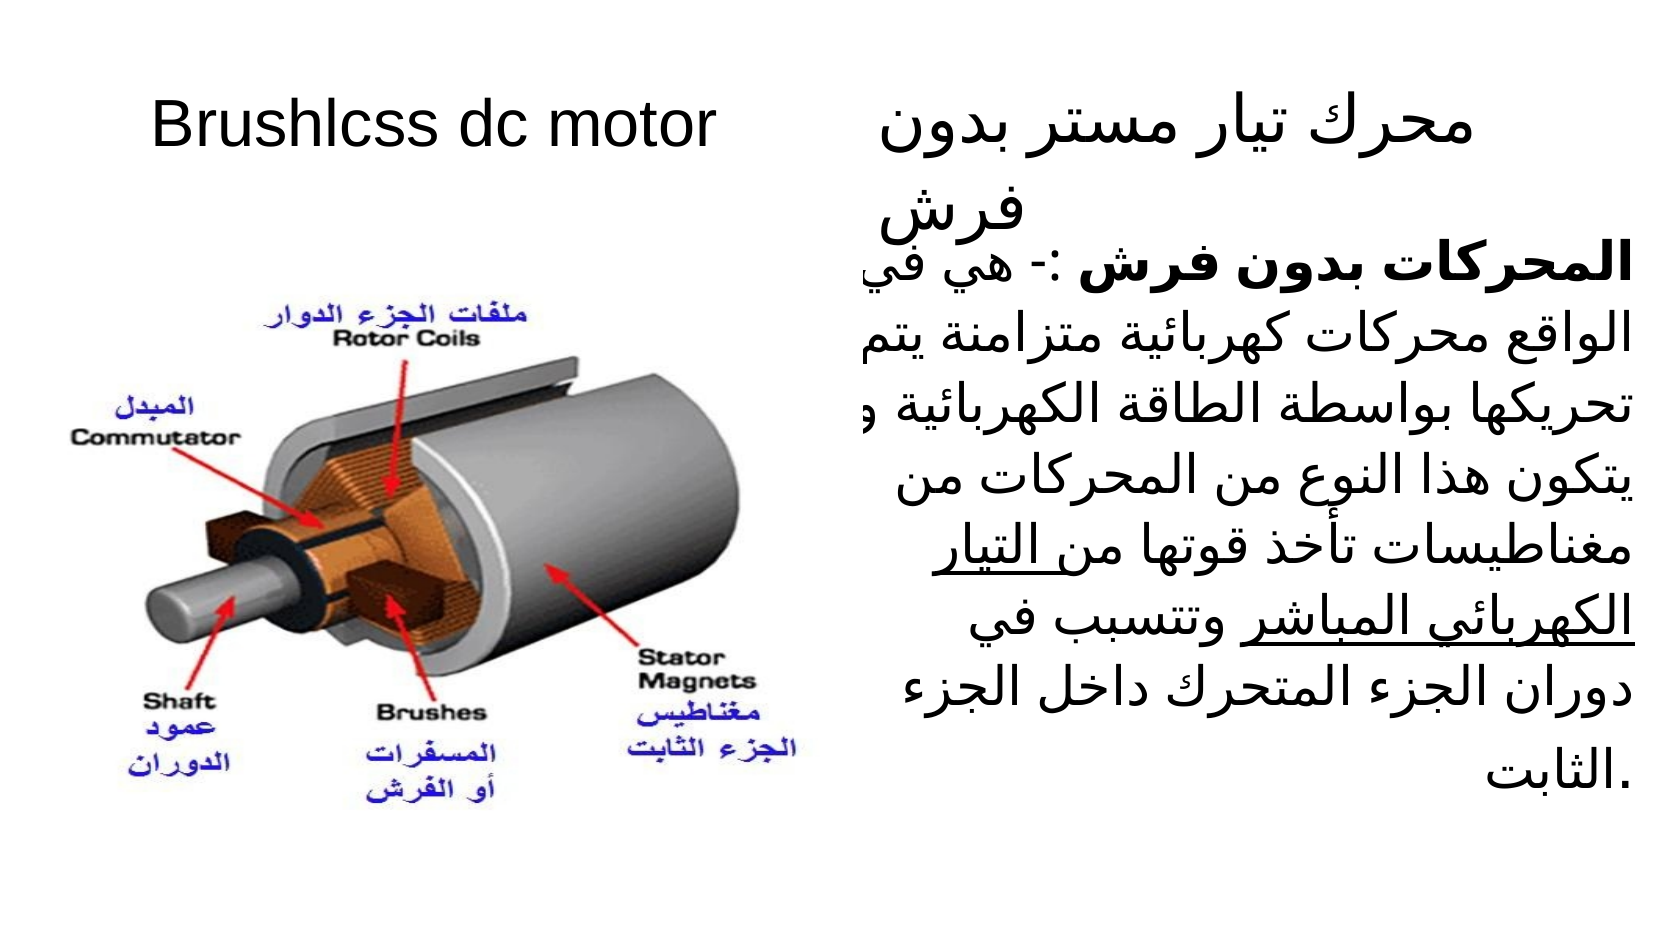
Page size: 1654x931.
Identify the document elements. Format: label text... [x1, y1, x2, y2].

text_box محرك تيار مستر بدون فرش [862, 75, 1651, 225]
text_box المحركات بدون فرش :- هي في الواقع محركات كهربائية متزامنة يتم تحريكها بواسطة الطاقة الكهربائية و يتكون هذا النوع من المحركات من مغناطيسات تأخذ قوتها من التيار الكهربائي المباشر وتتسبب في دوران الجزء المتحرك داخل الجزء الثابت. [825, 225, 1651, 901]
title Brushlcss dc motor [0, 37, 1351, 193]
picture [43, 224, 863, 863]
